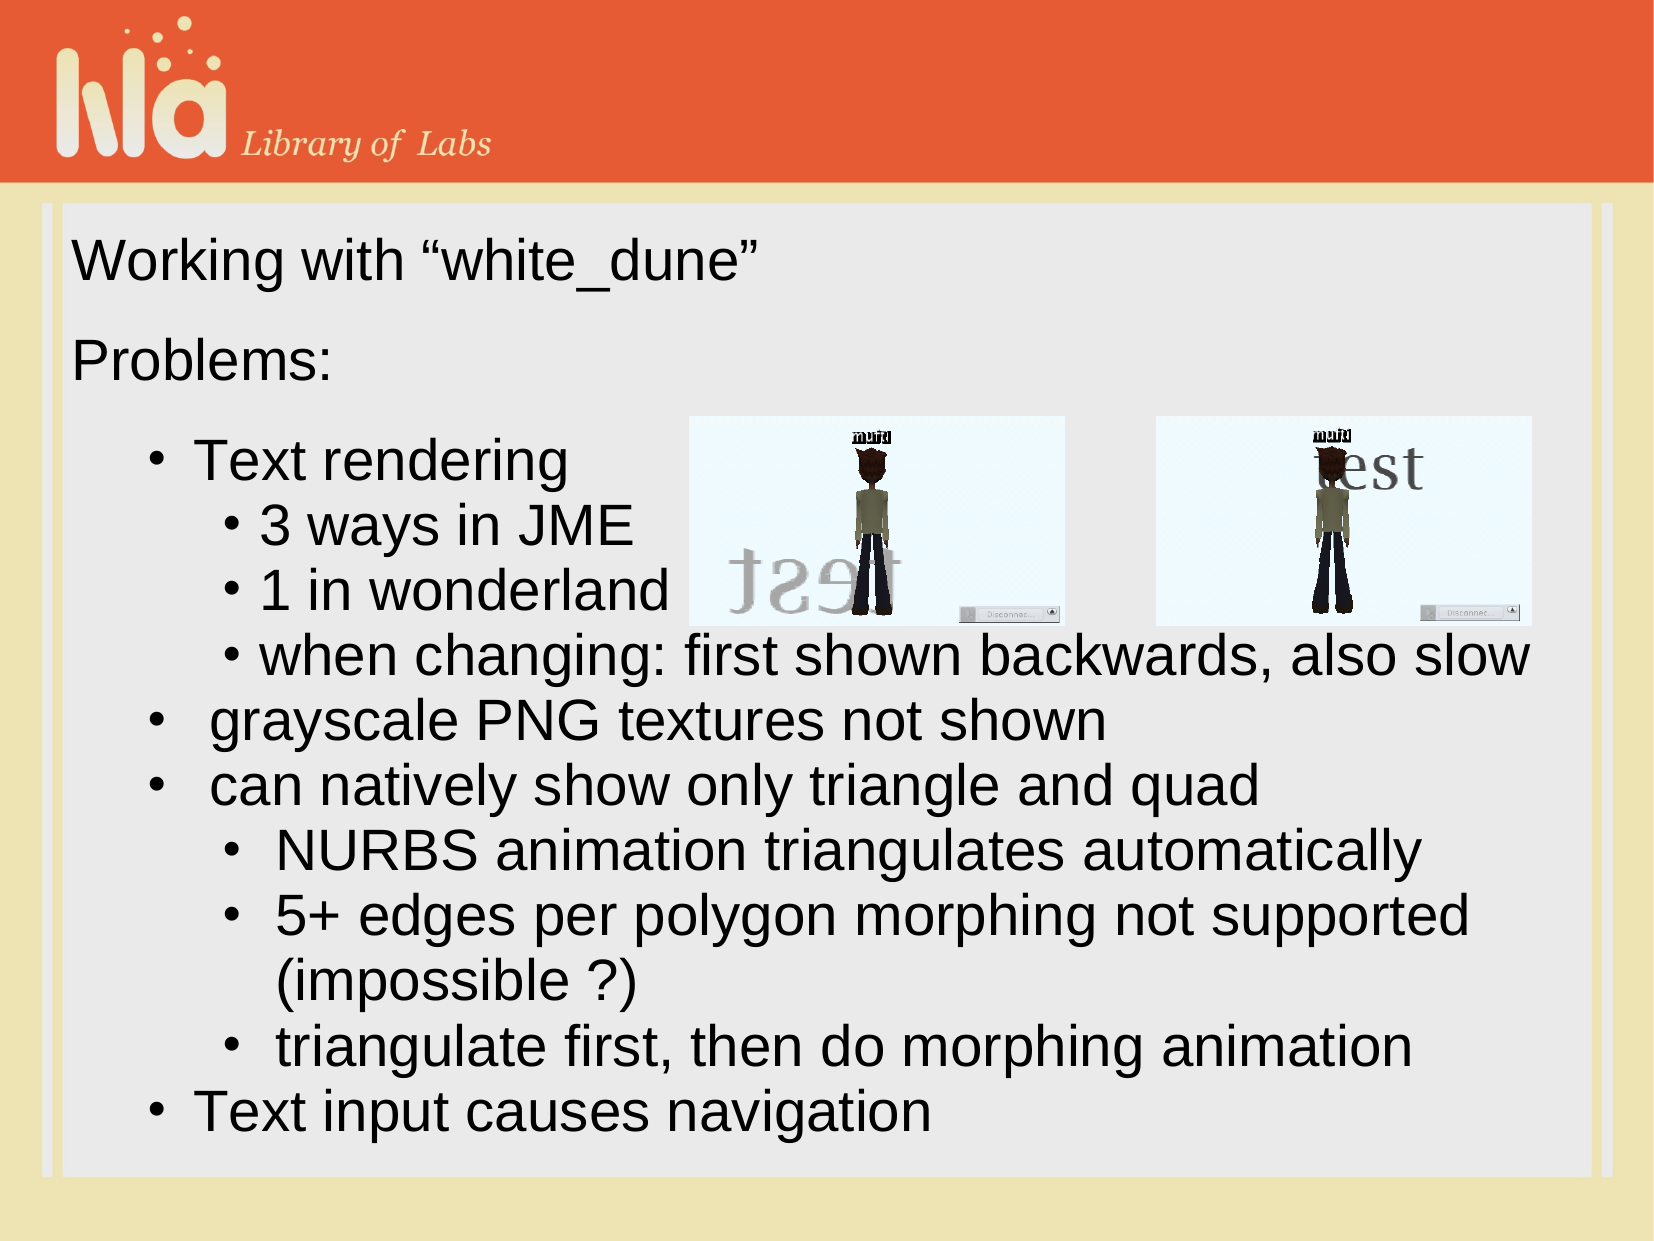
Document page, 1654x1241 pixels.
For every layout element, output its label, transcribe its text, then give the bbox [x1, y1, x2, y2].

text_box Working with “white_dune” Problems: Text rendering 3 ways in JME 1 in wonderland when changing: first shown backwards, also slow grayscale PNG textures not shown can natively show only triangle and quad NURBS animation triangulates automatically 5+ edges per polygon morphing not supported (impossible ?) triangulate first, then do morphing animation Text input causes navigation [56, 220, 1597, 1220]
picture [0, 0, 1654, 1241]
